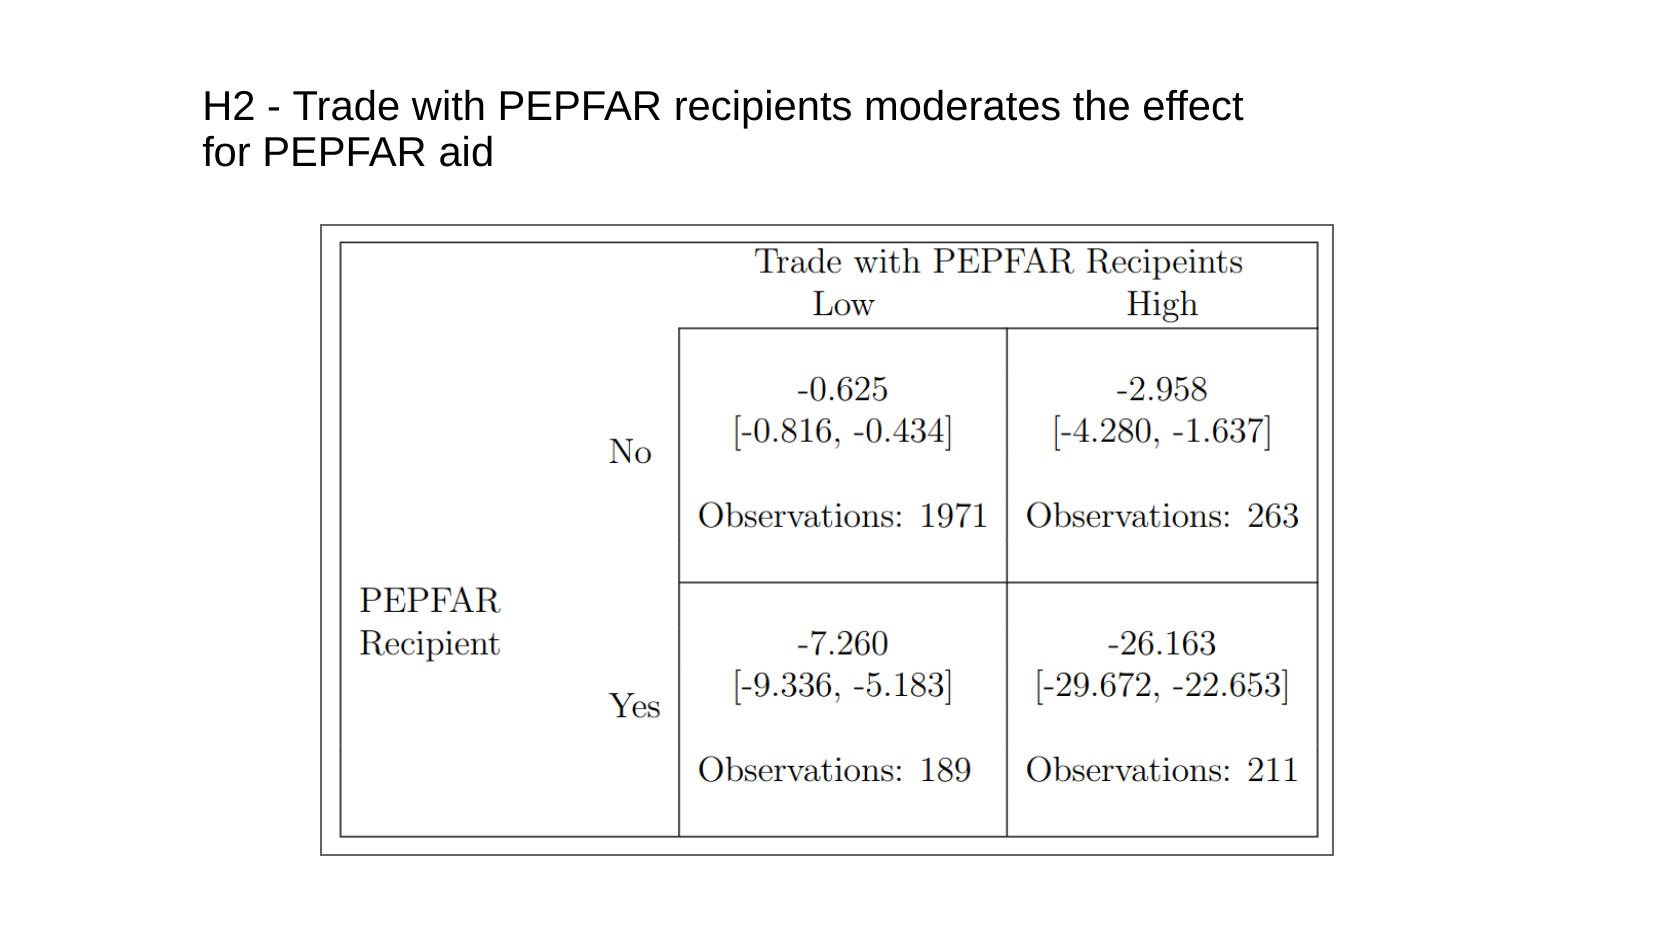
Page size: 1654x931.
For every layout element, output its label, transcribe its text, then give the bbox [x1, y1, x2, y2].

picture [320, 224, 1334, 856]
text_box H2 - Trade with PEPFAR recipients moderates the effect for PEPFAR aid [187, 75, 1313, 183]
